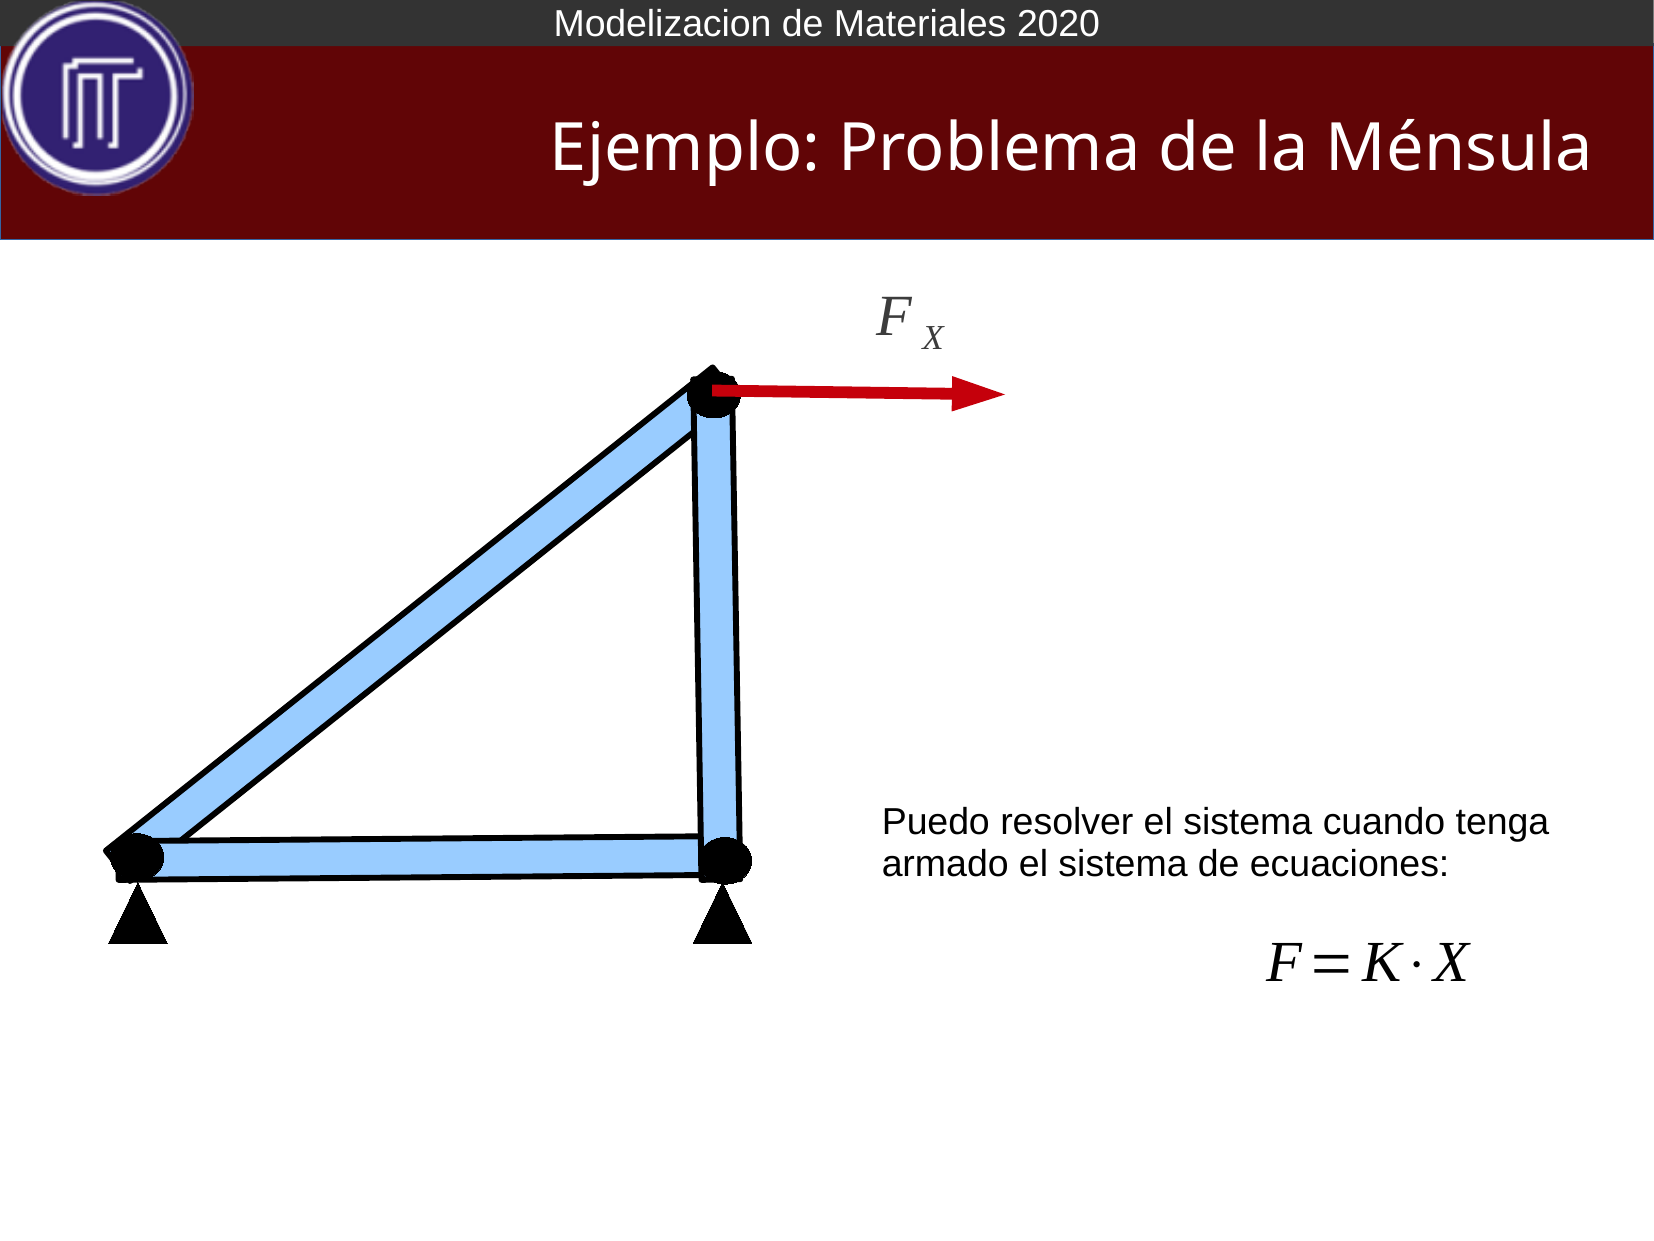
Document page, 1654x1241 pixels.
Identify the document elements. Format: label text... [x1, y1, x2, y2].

chart [1255, 929, 1487, 995]
picture [0, 0, 194, 196]
text_box [108, 882, 168, 944]
text_box [105, 367, 752, 944]
chart [866, 284, 957, 358]
title Ejemplo: Problema de la Ménsula [41, 70, 1654, 218]
text_box Puedo resolver el sistema cuando tenga armado el sistema de ecuaciones: [867, 793, 1575, 893]
